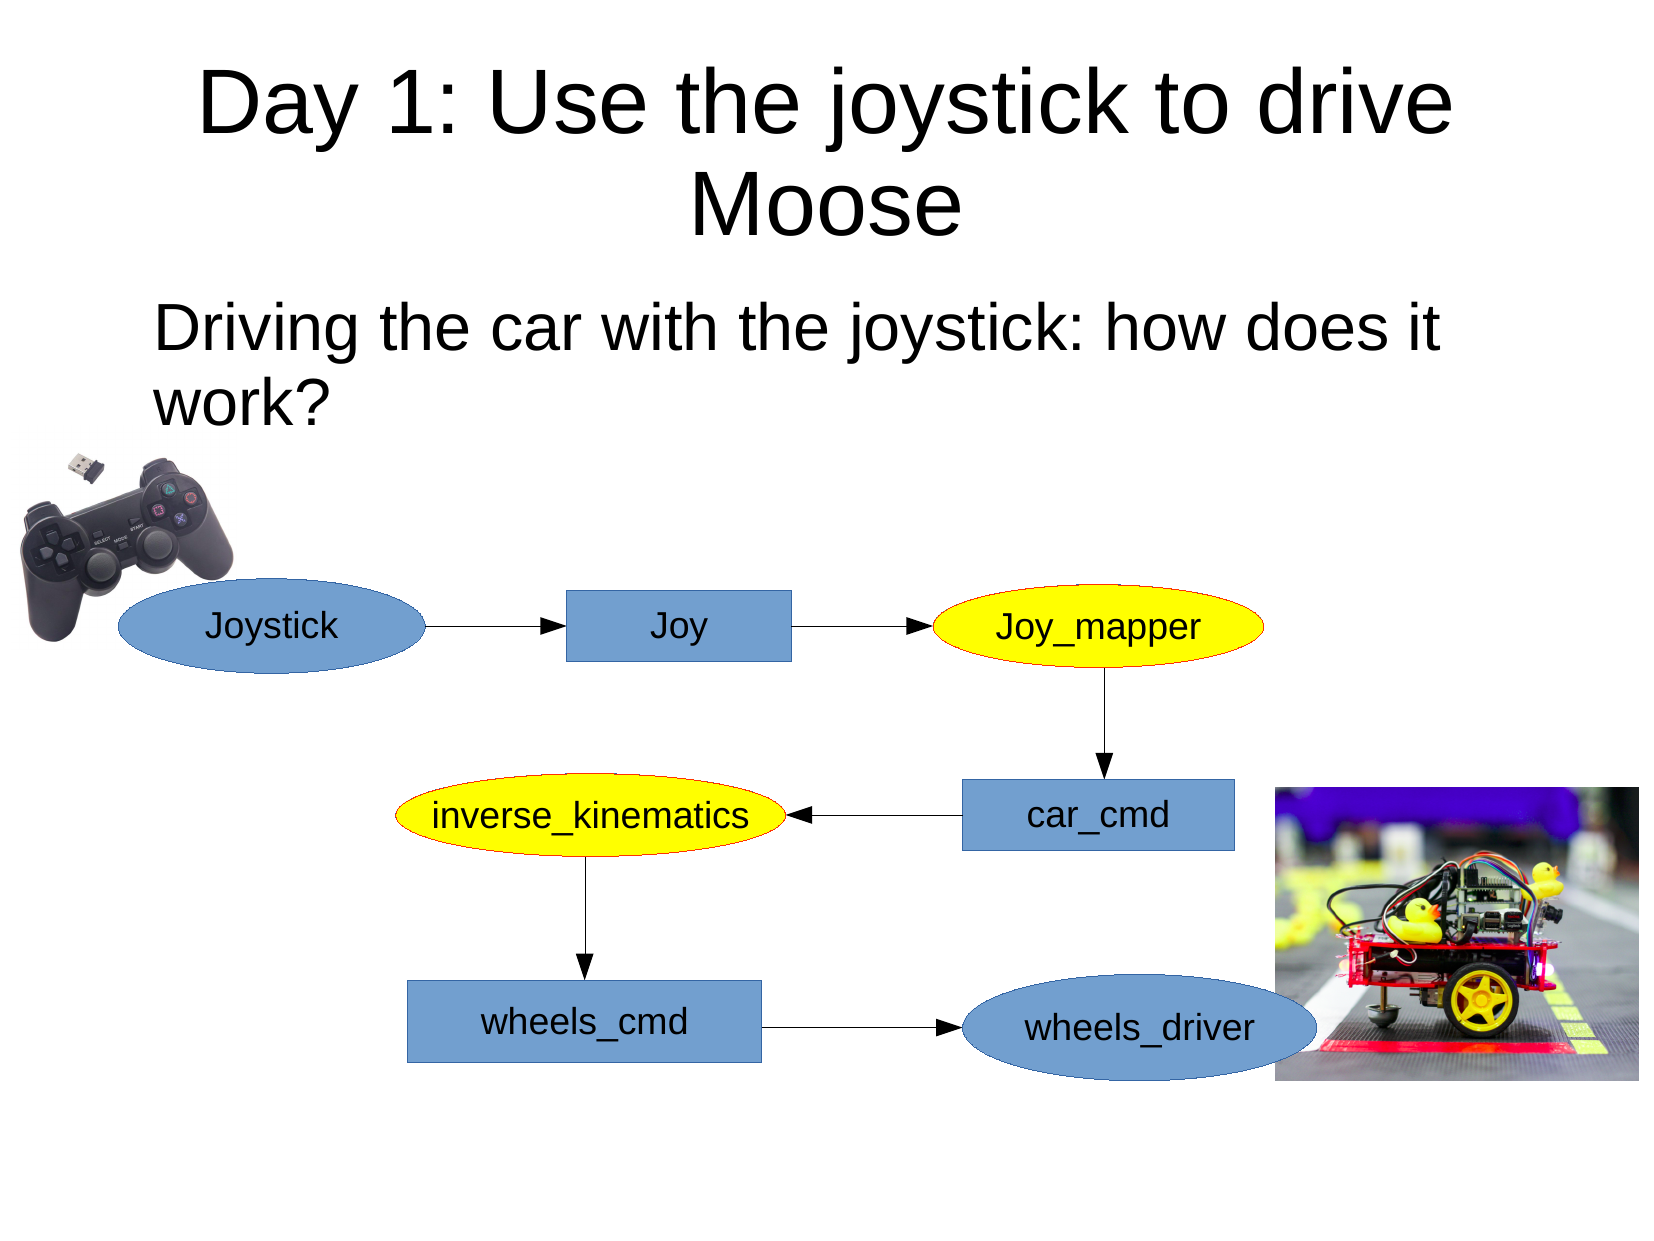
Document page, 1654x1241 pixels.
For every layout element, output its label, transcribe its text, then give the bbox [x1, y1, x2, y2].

picture [11, 425, 82, 650]
title Day 1: Use the joystick to drive Moose [82, 49, 1571, 257]
text_box Joy_mapper [933, 584, 1264, 668]
text_box wheels_driver [962, 974, 1317, 1081]
text_box wheels_cmd [407, 980, 762, 1063]
text_box car_cmd [962, 779, 1235, 851]
text_box inverse_kinematics [395, 773, 786, 857]
text_box Joystick [118, 578, 426, 674]
text_box Joy [566, 590, 792, 662]
picture [1275, 787, 1639, 1081]
list Driving the car with the joystick: how does it work? [82, 290, 1571, 1010]
